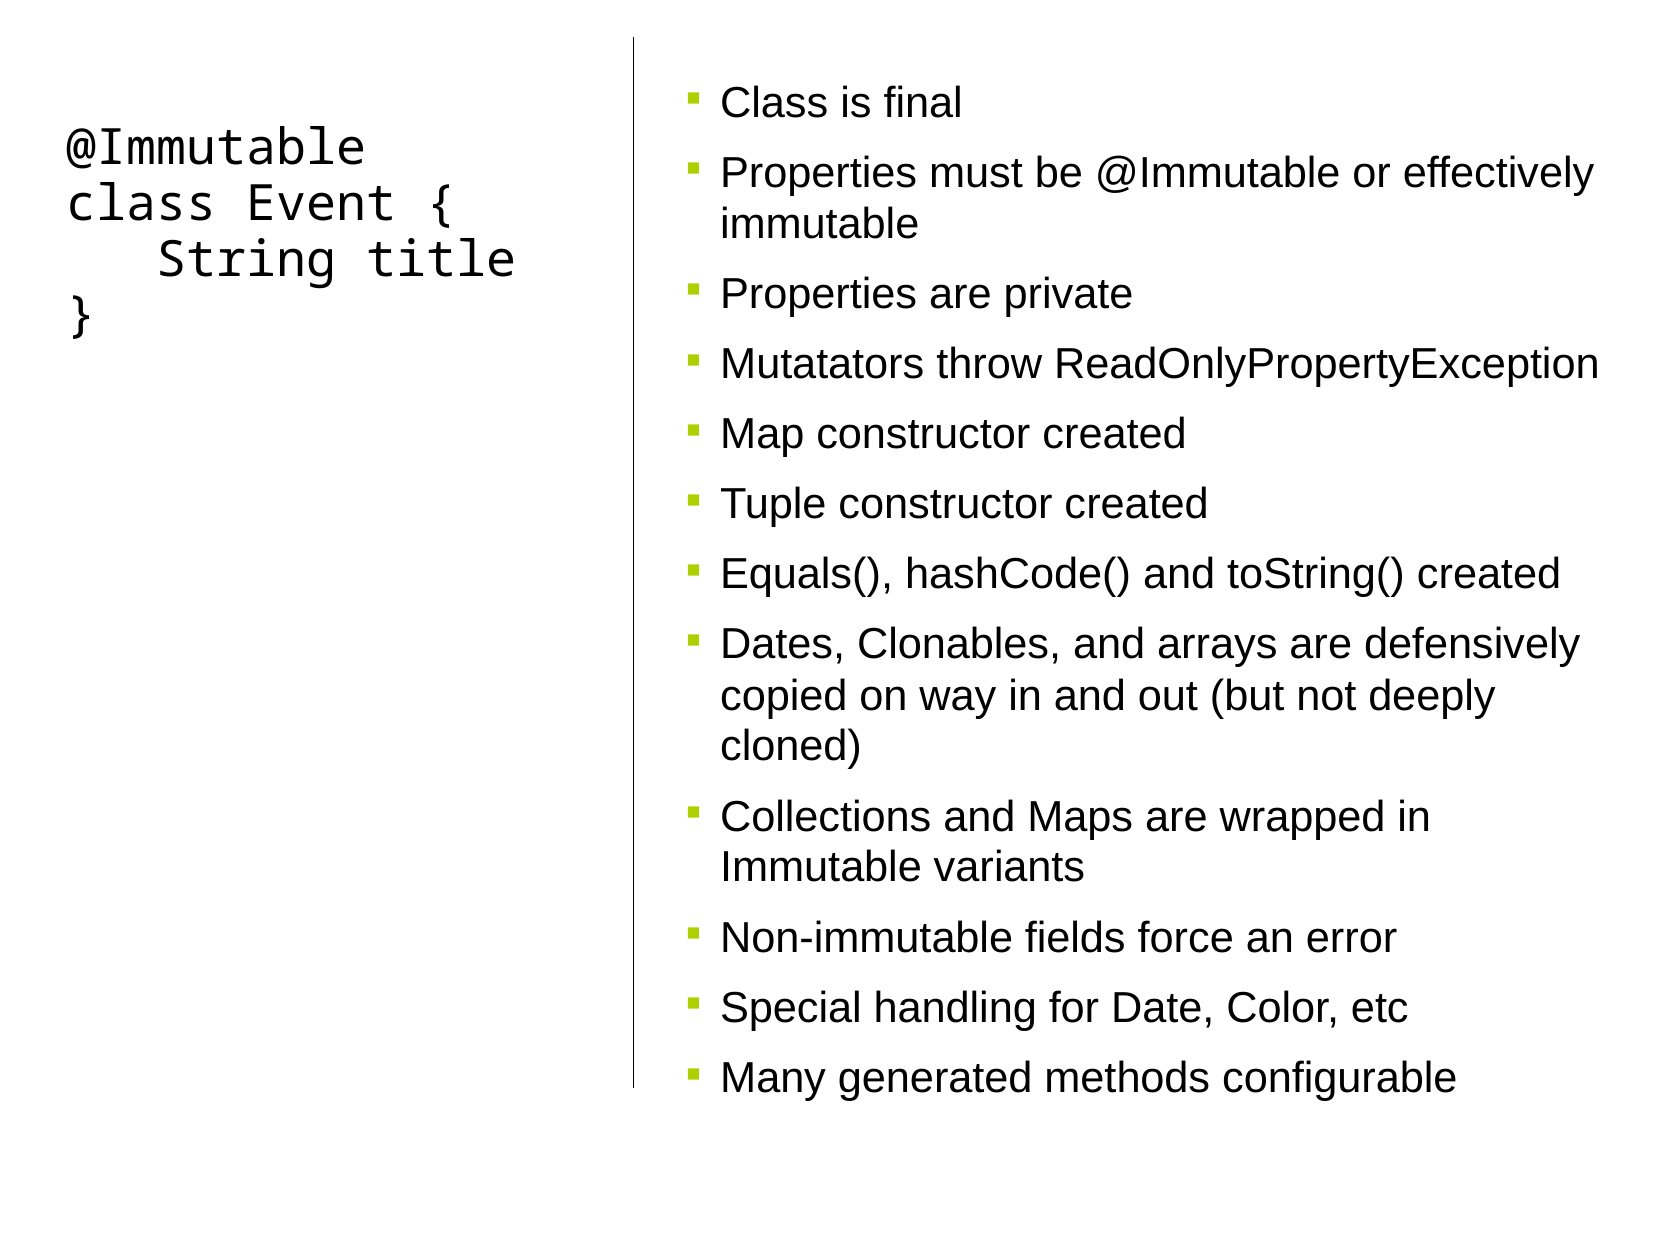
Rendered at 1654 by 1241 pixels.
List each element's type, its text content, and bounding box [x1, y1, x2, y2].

list Class is final Properties must be @Immutable or effectively immutable Properties are private Mutatators throw ReadOnlyPropertyException Map constructor created Tuple constructor created Equals(), hashCode() and toString() created Dates, Clonables, and arrays are defensively copied on way in and out (but not deeply cloned) Collections and Maps are wrapped in Immutable variants Non-immutable fields force an error Special handling for Date, Color, etc Many generated methods configurable [675, 75, 1613, 1114]
text_box @Immutable class Event { String title } [51, 112, 675, 1088]
